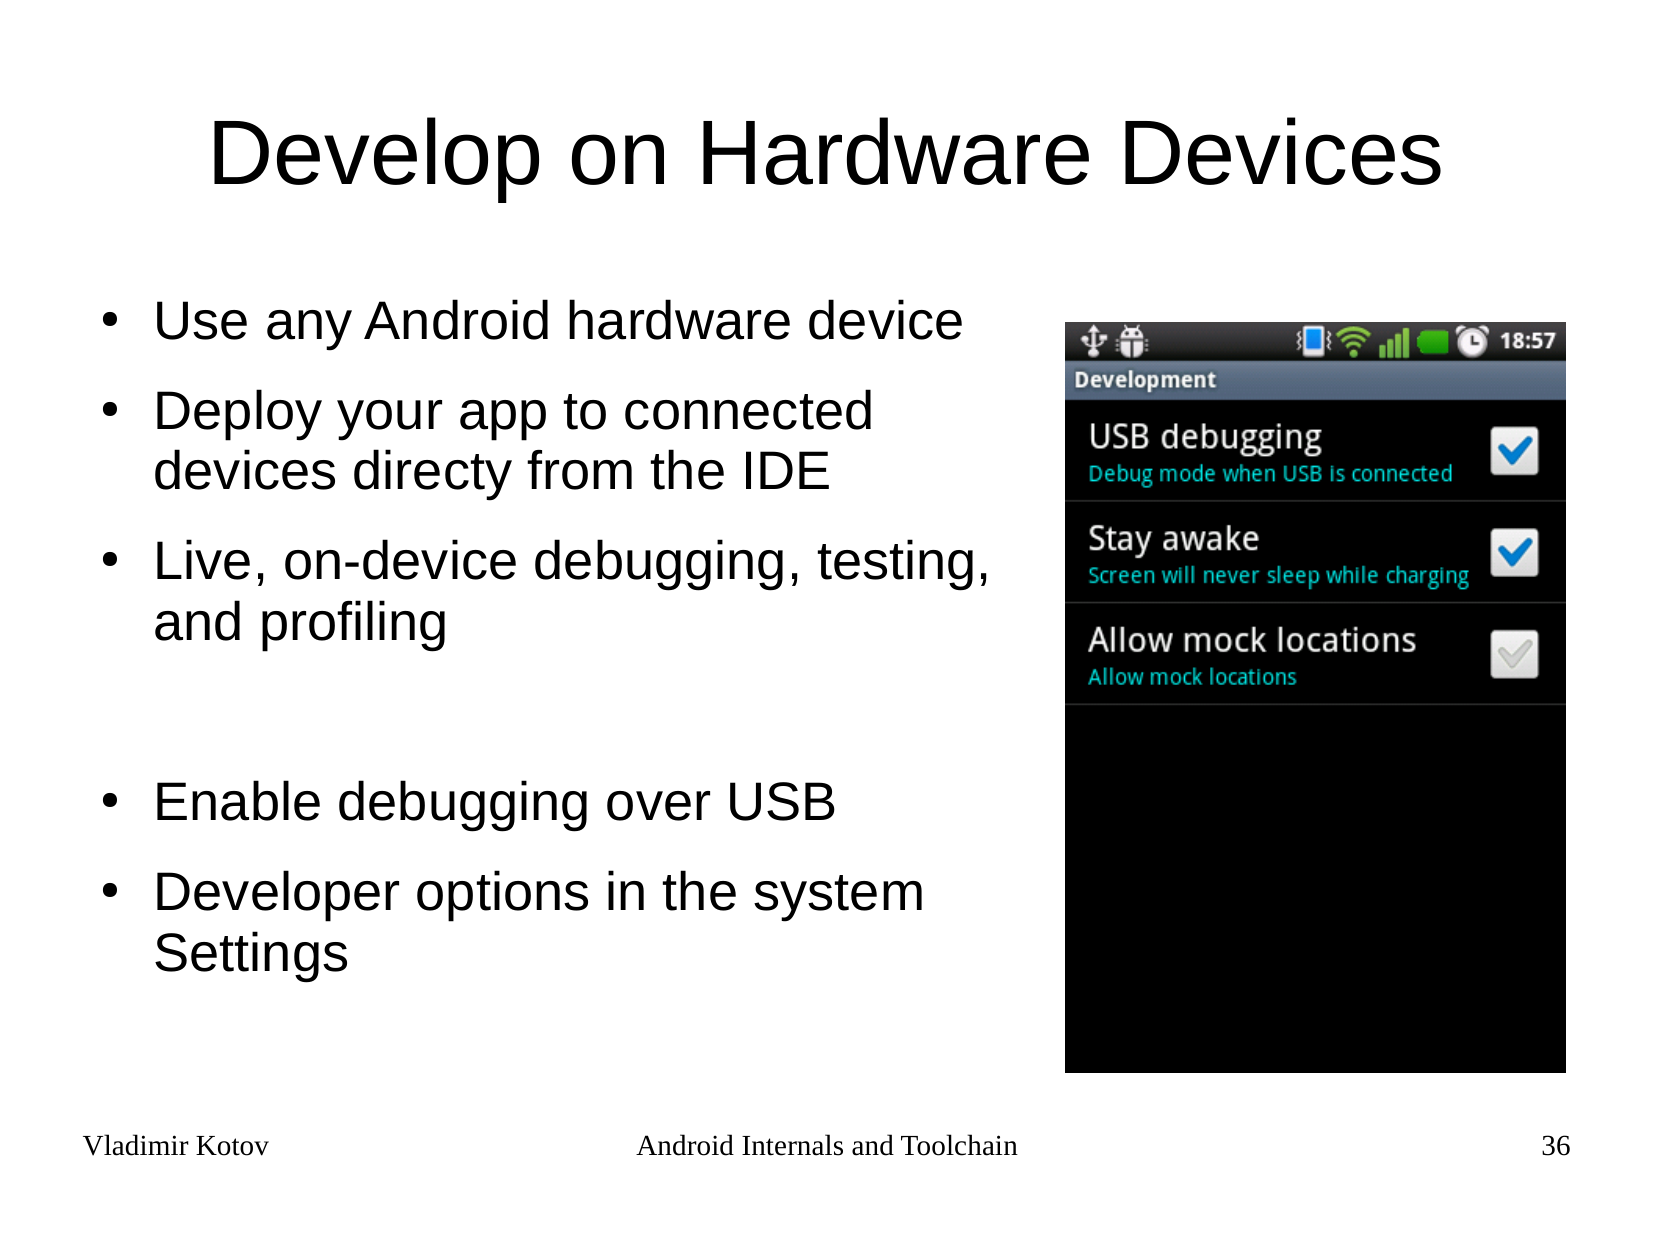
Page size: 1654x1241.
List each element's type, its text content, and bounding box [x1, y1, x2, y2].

list Use any Android hardware device Deploy your app to connected devices directy from the IDE Live, on-device debugging, testing, and profiling Enable debugging over USB Developer options in the system Settings [82, 290, 1047, 1109]
title Develop on Hardware Devices [82, 49, 1571, 257]
picture [1065, 322, 1566, 1073]
